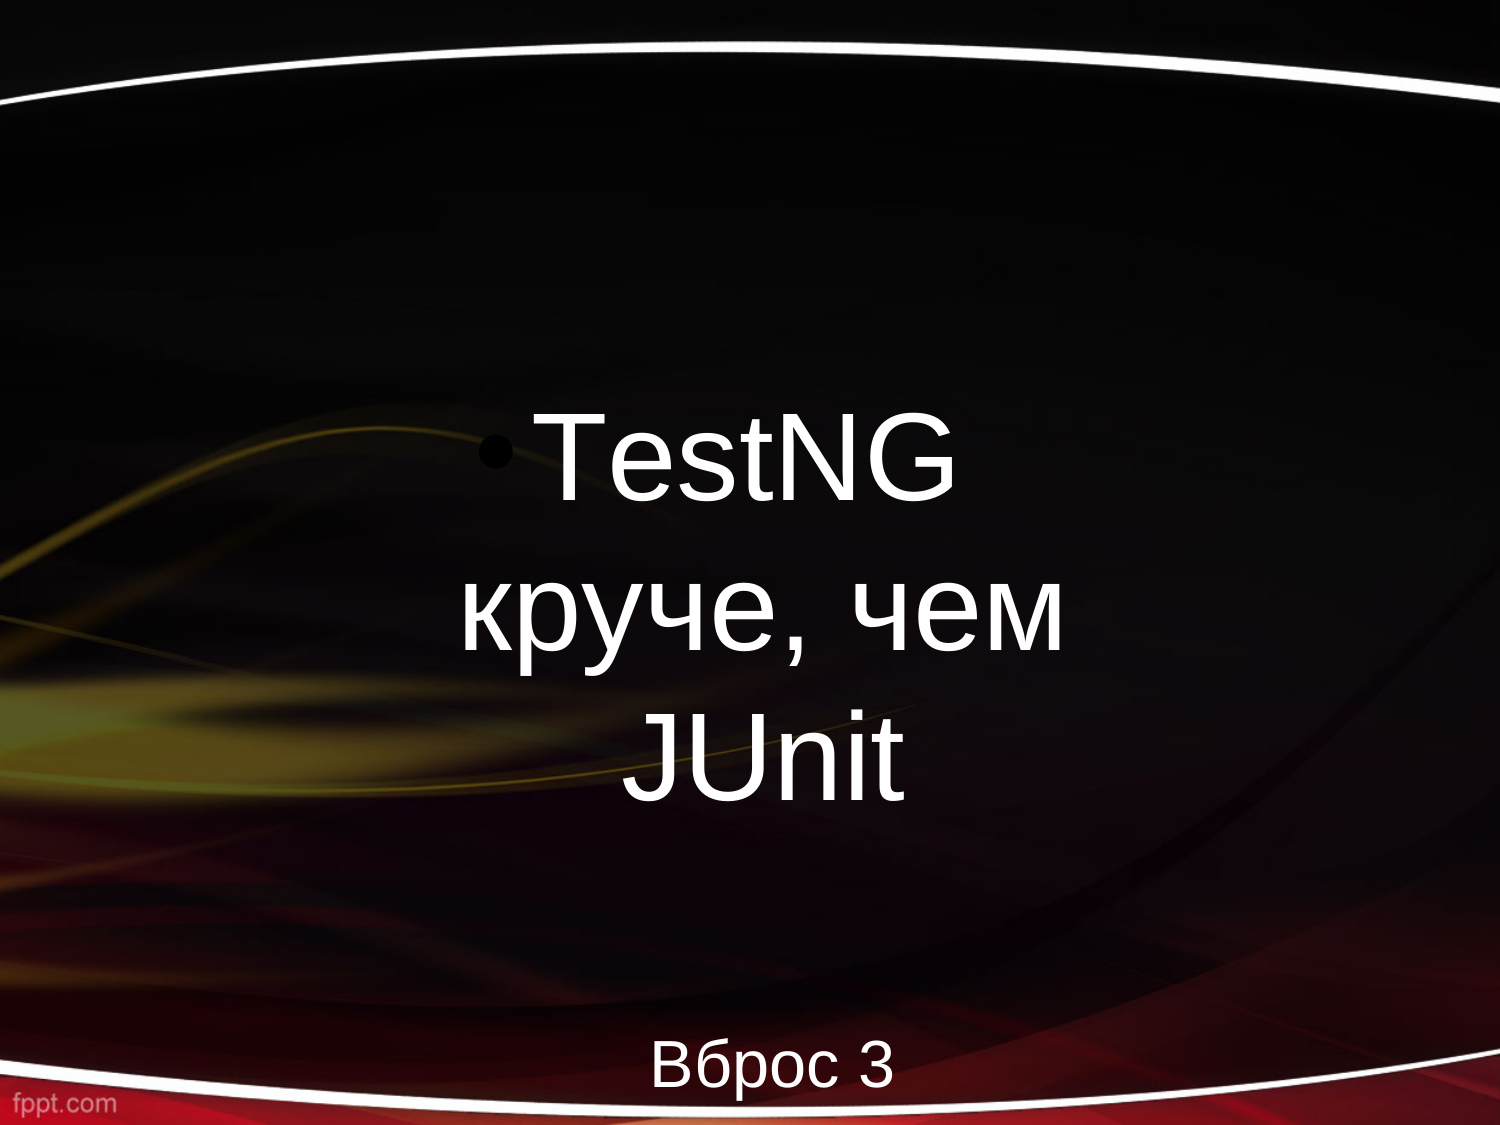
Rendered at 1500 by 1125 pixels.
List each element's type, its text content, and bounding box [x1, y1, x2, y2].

title Вброс 3 [450, 967, 1096, 1125]
picture [0, 0, 1500, 1125]
list TestNG круче, чем JUnit [387, 345, 1084, 856]
